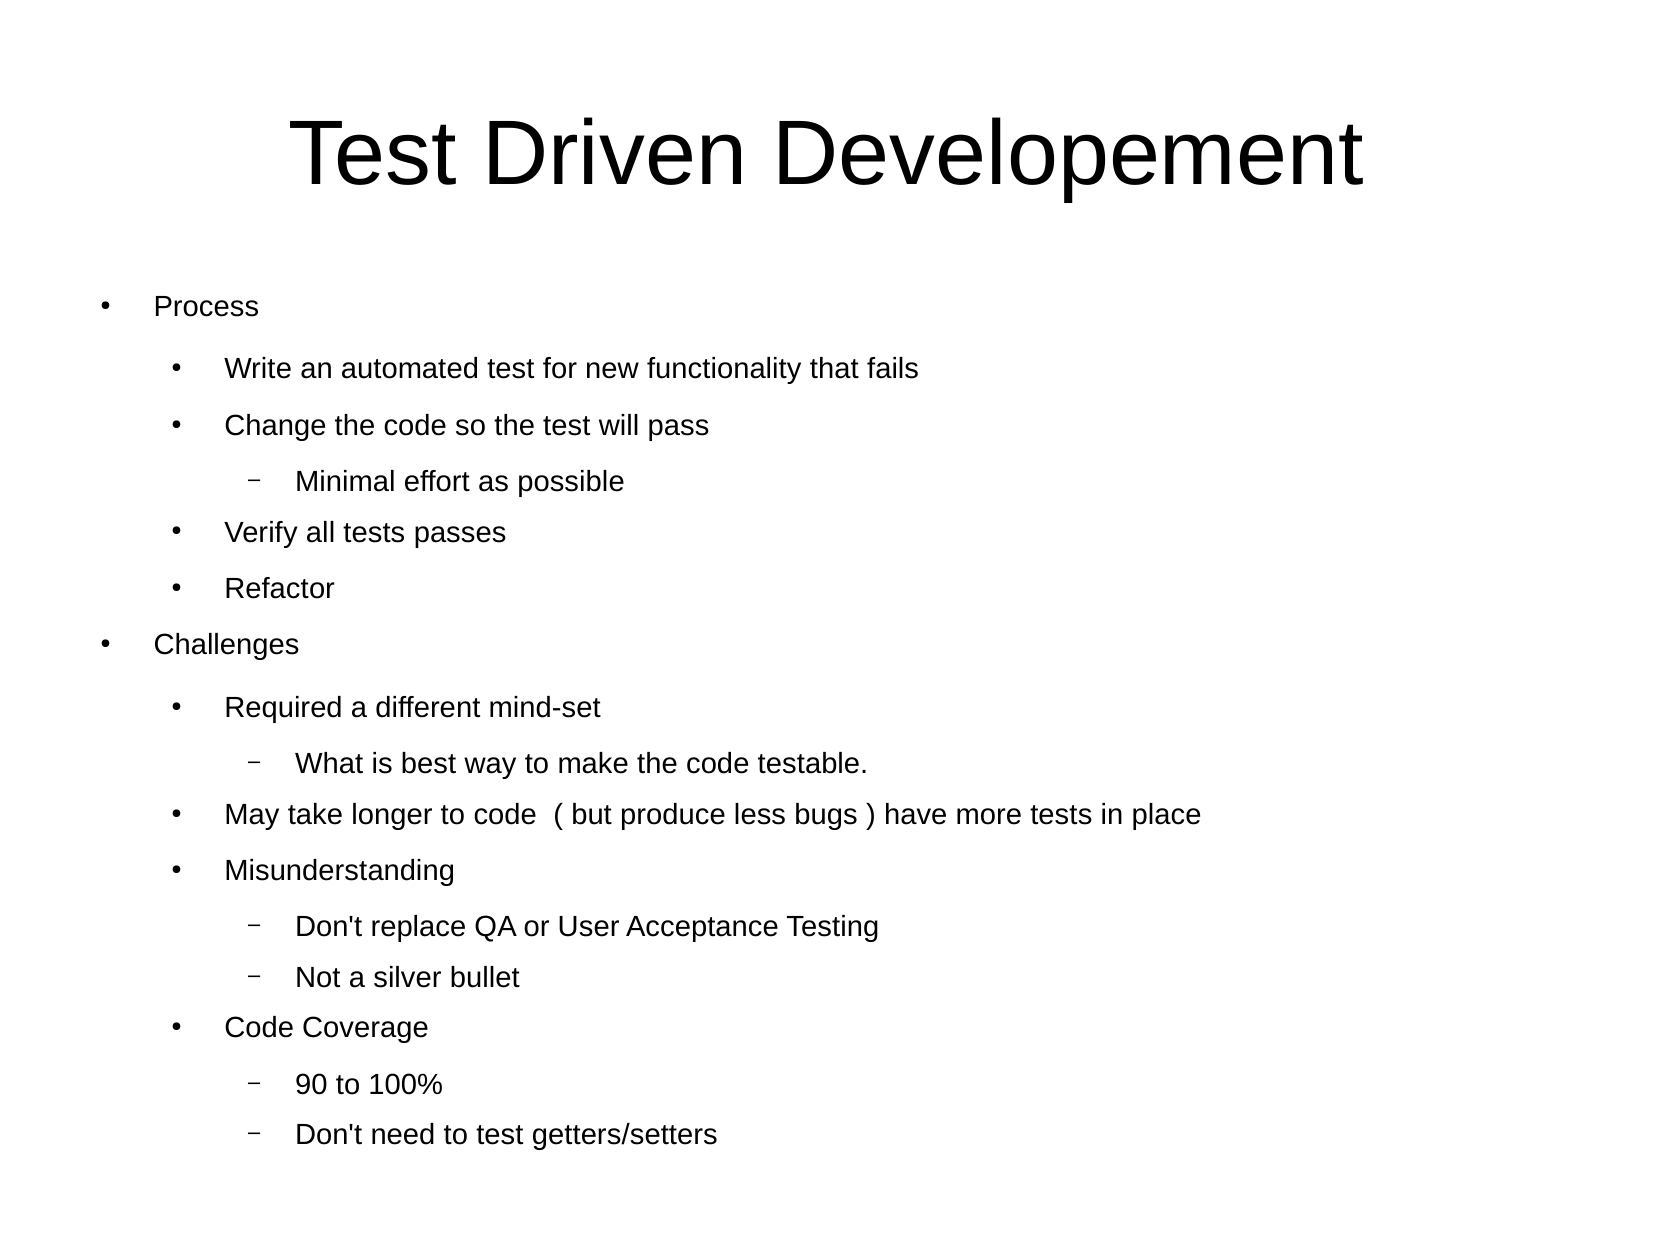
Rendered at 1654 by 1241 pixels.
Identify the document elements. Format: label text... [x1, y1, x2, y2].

list Process Write an automated test for new functionality that fails Change the code so the test will pass Minimal effort as possible Verify all tests passes Refactor Challenges Required a different mind-set What is best way to make the code testable. May take longer to code ( but produce less bugs ) have more tests in place Misunderstanding Don't replace QA or User Acceptance Testing Not a silver bullet Code Coverage 90 to 100% Don't need to test getters/setters [82, 290, 1571, 1152]
title Test Driven Developement [82, 49, 1571, 257]
